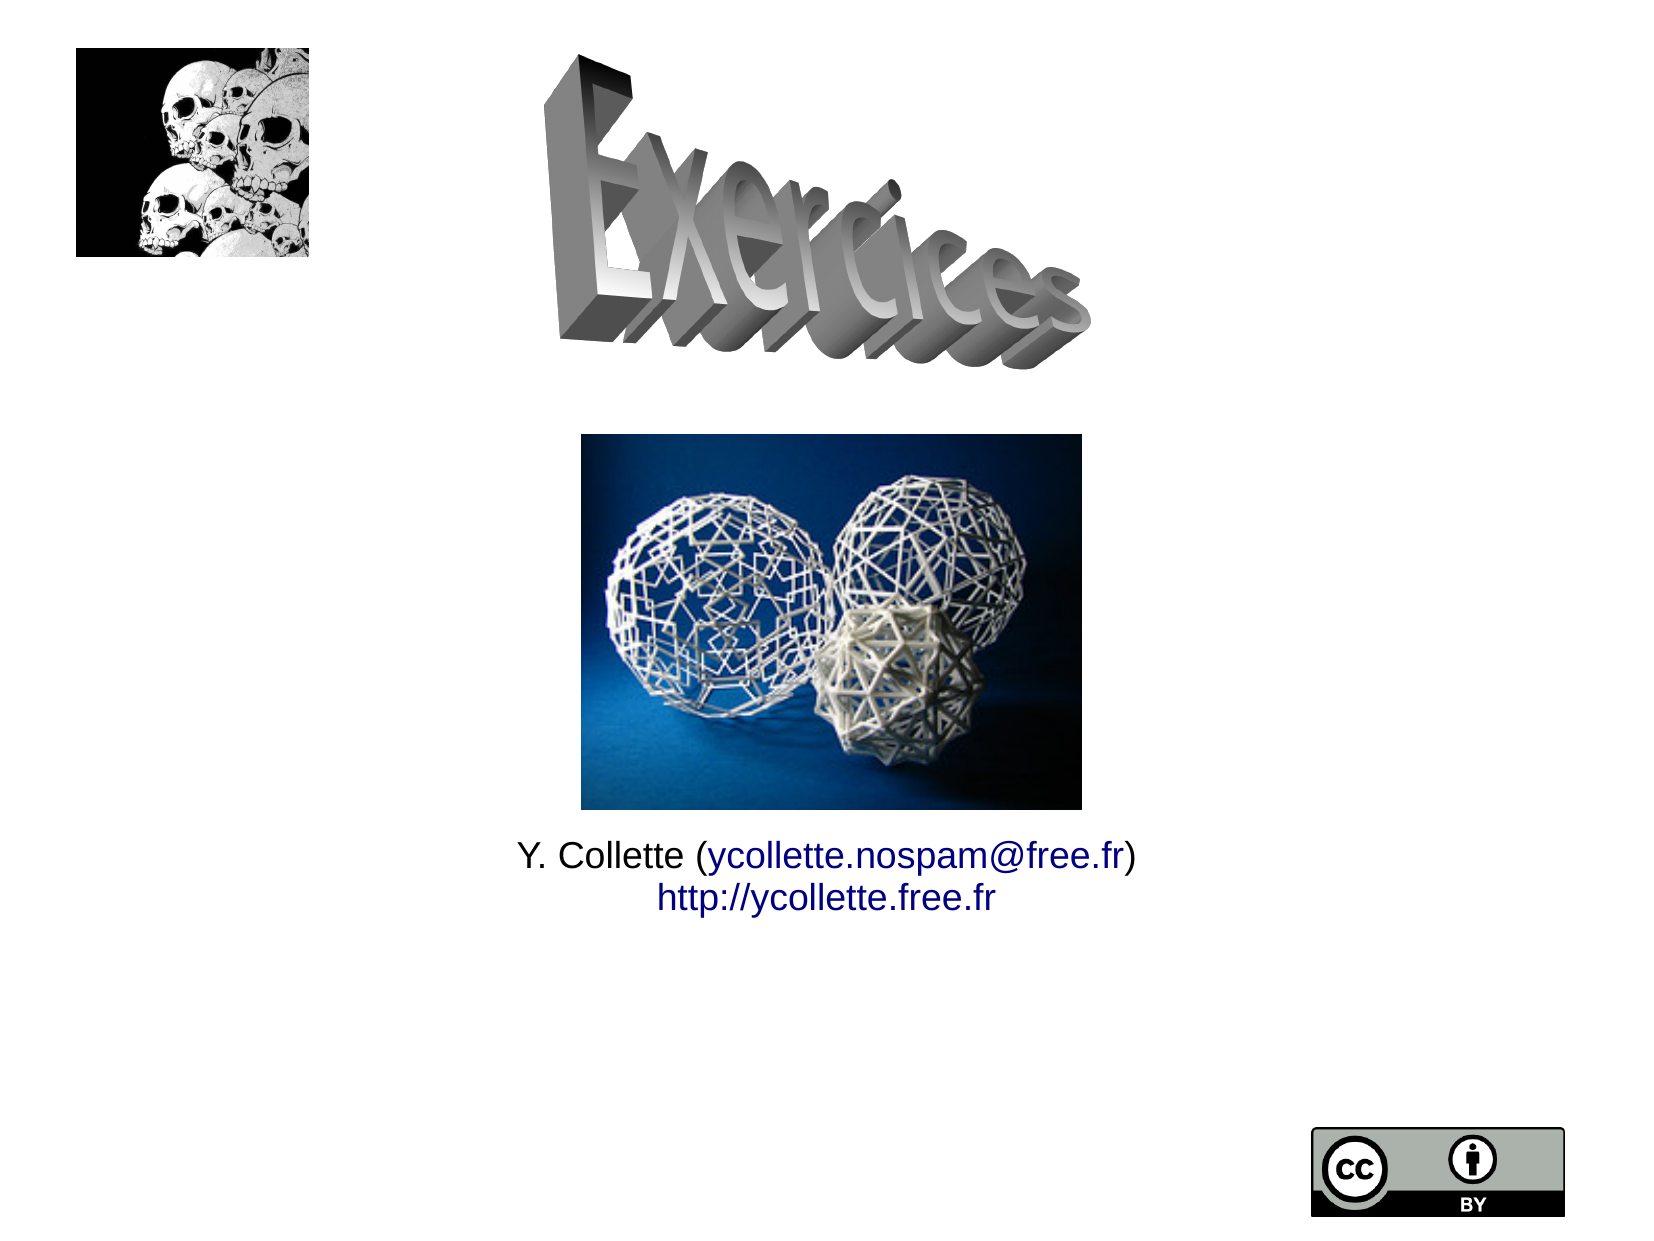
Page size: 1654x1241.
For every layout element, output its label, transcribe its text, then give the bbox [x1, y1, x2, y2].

picture [581, 434, 1082, 810]
text_box Y. Collette (ycollette.nospam@free.fr) http://ycollette.free.fr [496, 826, 1158, 926]
picture [1311, 1127, 1565, 1217]
picture [76, 48, 309, 257]
